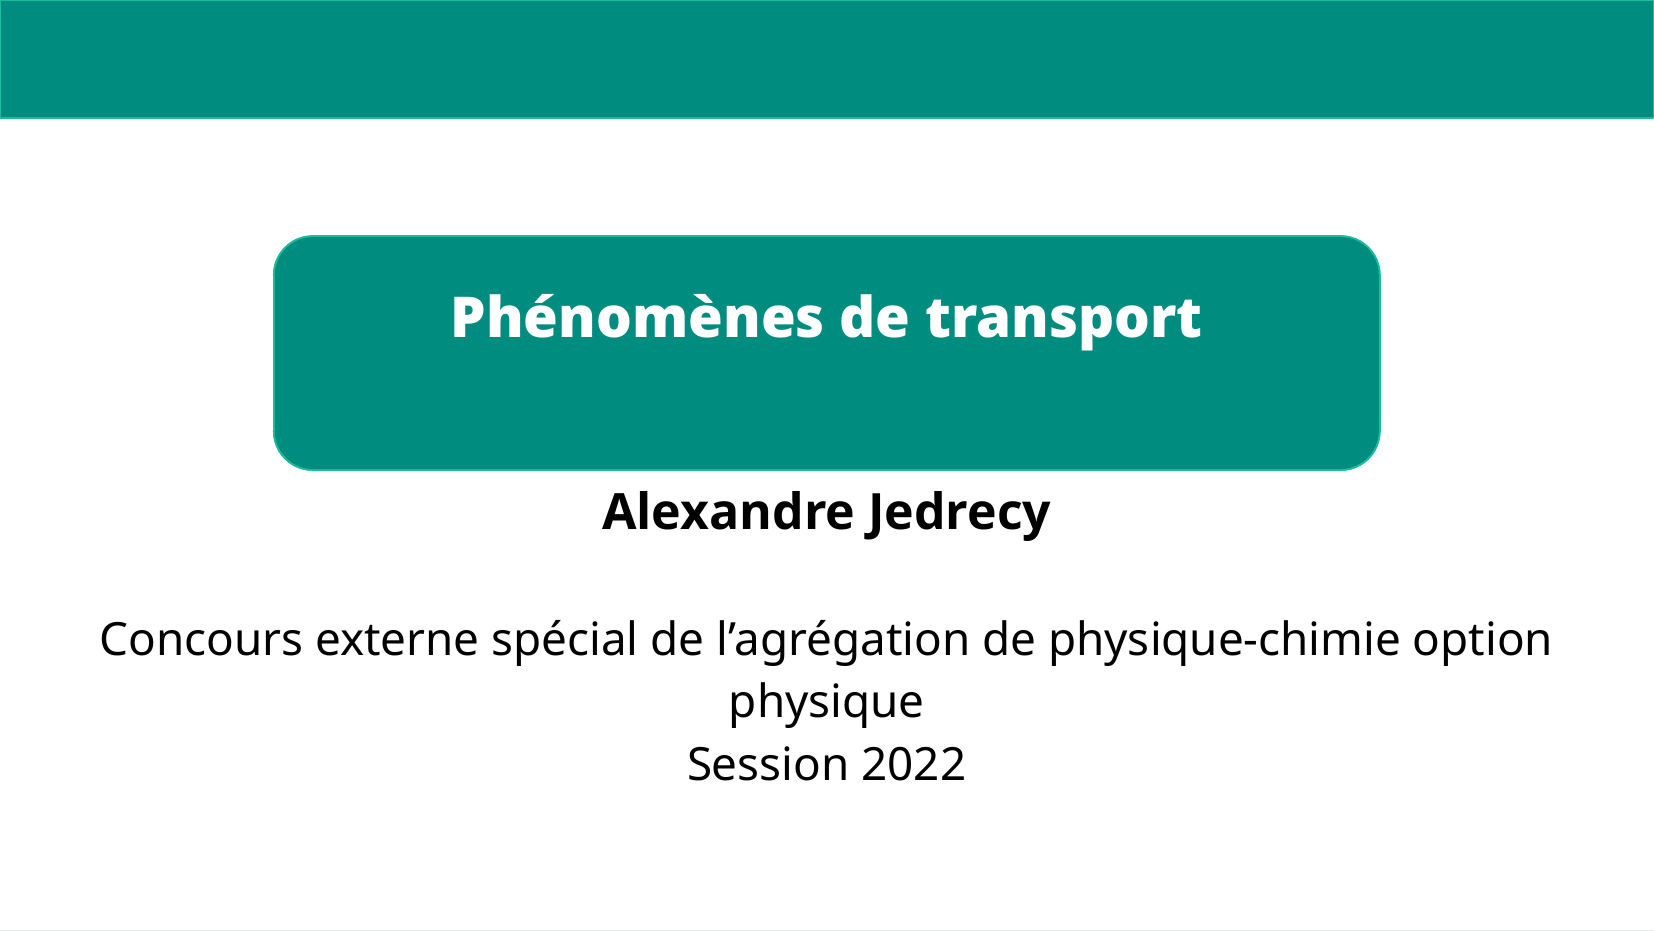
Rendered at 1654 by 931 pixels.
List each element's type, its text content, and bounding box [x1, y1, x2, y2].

subtitle Alexandre Jedrecy Concours externe spécial de l’agrégation de physique-chimie option physique Session 2022 [59, 501, 1595, 768]
text_box [273, 254, 284, 454]
text_box [1369, 253, 1380, 453]
title Phénomènes de transport [284, 238, 1369, 470]
